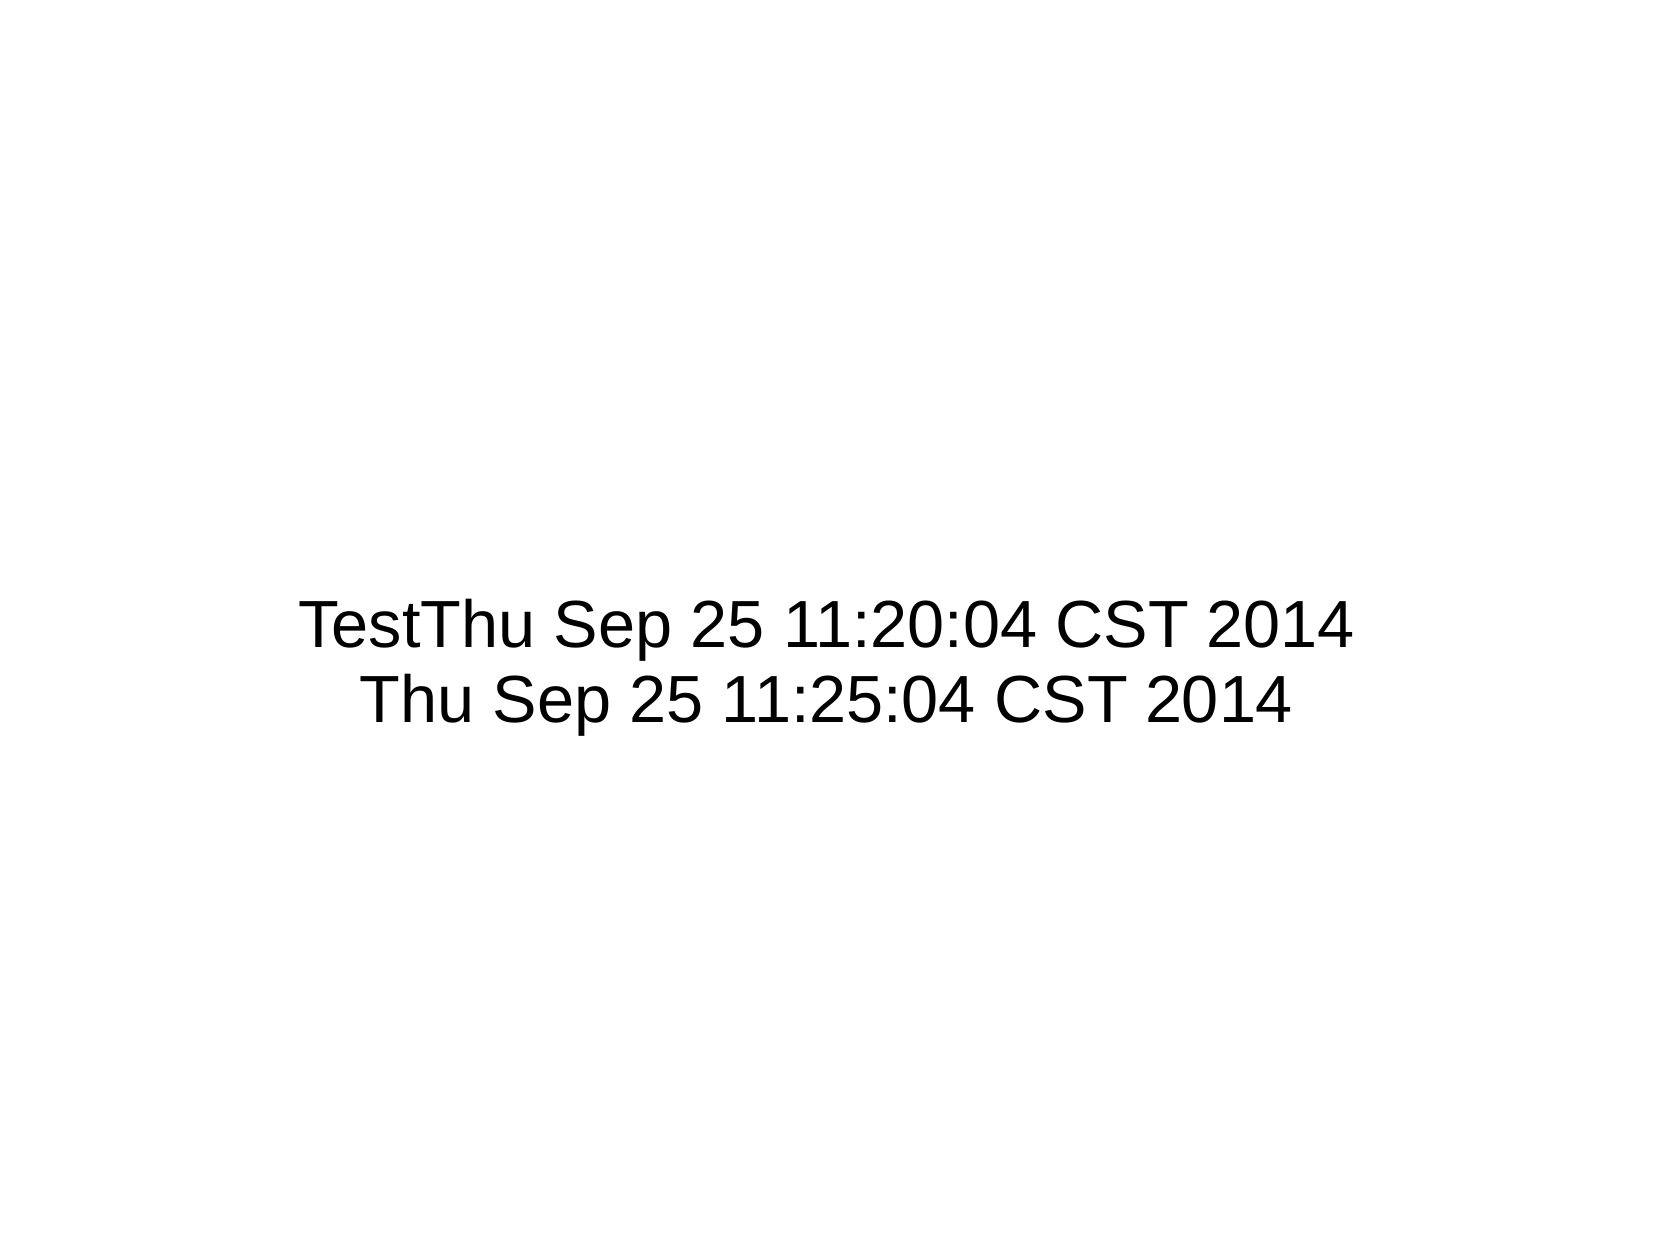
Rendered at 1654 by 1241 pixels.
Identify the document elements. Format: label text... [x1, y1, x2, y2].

subtitle TestThu Sep 25 11:20:04 CST 2014 Thu Sep 25 11:25:04 CST 2014 [82, 290, 1571, 1109]
